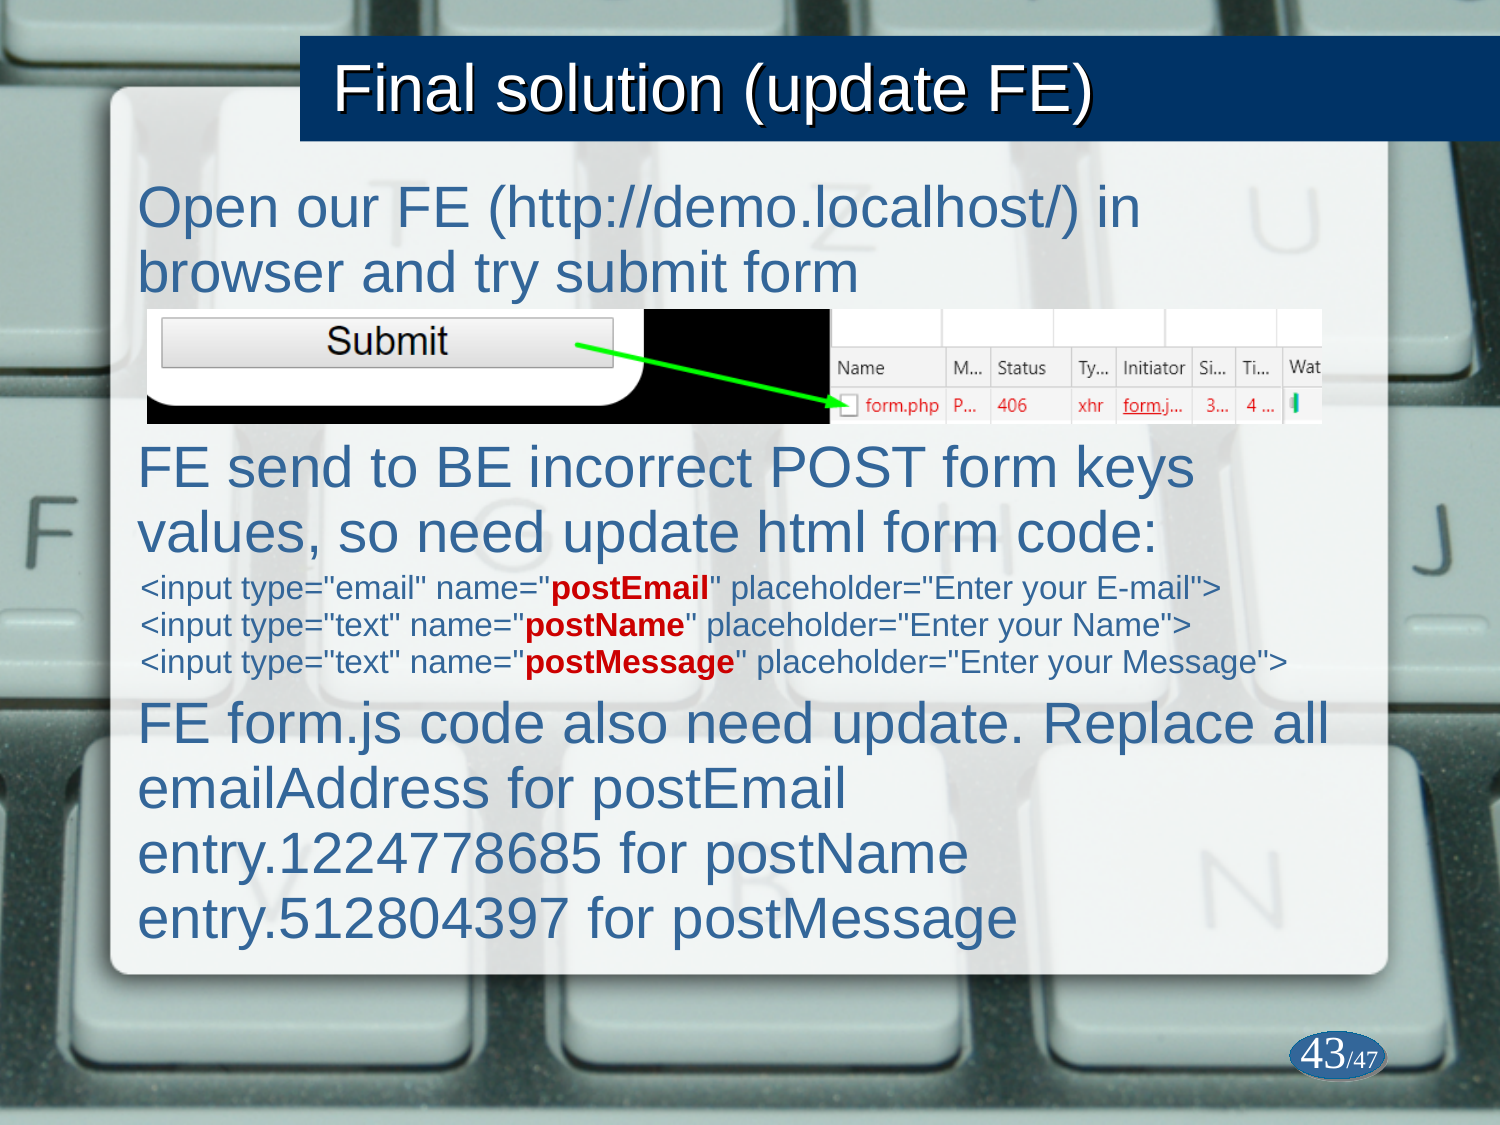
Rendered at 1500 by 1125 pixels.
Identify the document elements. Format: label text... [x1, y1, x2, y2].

title Open our FE (http://demo.localhost/) in browser and try submit form FE send to BE incorrect POST form keys values, so need update html form code: [122, 167, 1313, 835]
text_box FE form.js code also need update. Replace all emailAddress for postEmail entry.1224778685 for postName entry.512804397 for postMessage [137, 691, 1340, 951]
picture [0, 0, 1500, 1125]
title Final solution (update FE) [300, 35, 1500, 142]
text_box <input type="email" name="postEmail" placeholder="Enter your E-mail"> <input type="text" name="postName" placeholder="Enter your Name"> <input type="text" name="postMessage" placeholder="Enter your Message"> [125, 561, 1307, 703]
